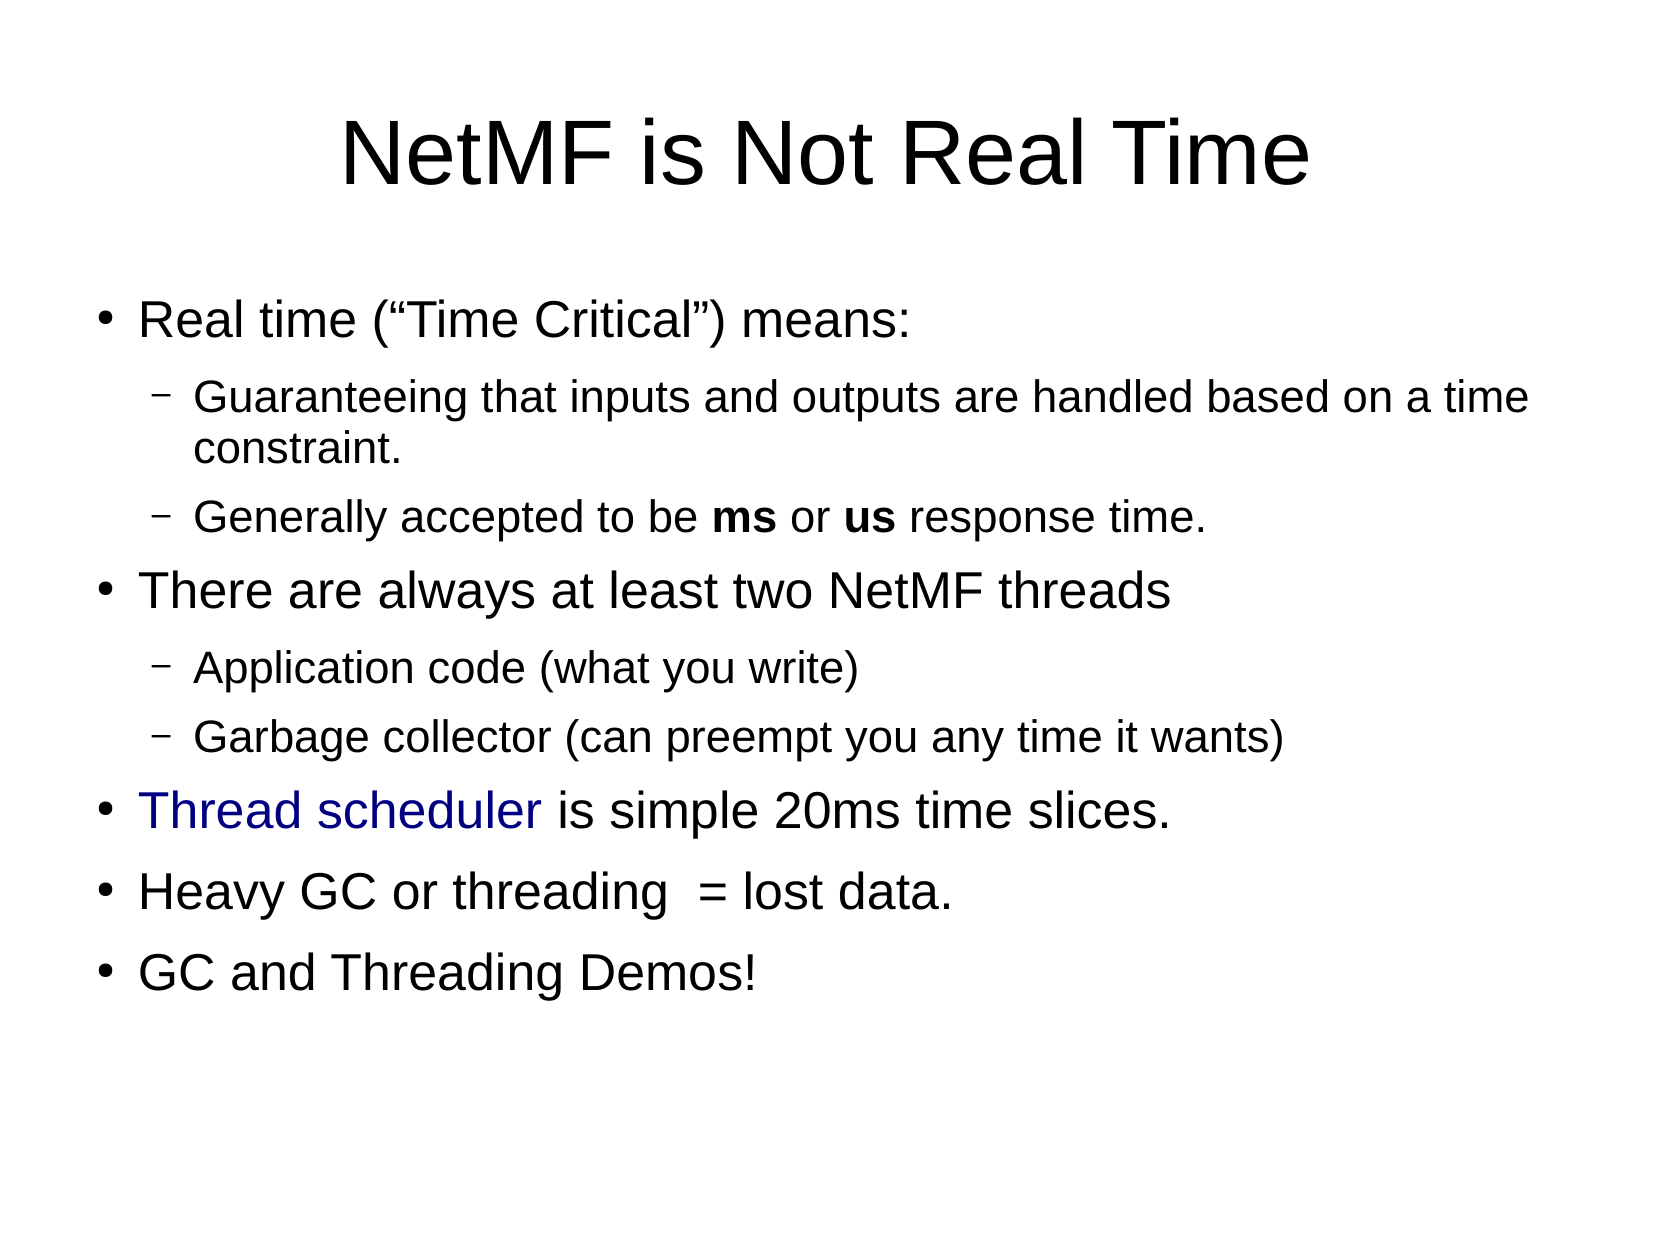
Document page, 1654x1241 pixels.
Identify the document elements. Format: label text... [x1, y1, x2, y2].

title NetMF is Not Real Time [82, 49, 1571, 257]
list Real time (“Time Critical”) means: Guaranteeing that inputs and outputs are handled based on a time constraint. Generally accepted to be ms or us response time. There are always at least two NetMF threads Application code (what you write) Garbage collector (can preempt you any time it wants) Thread scheduler is simple 20ms time slices. Heavy GC or threading = lost data. GC and Threading Demos! [82, 290, 1571, 1010]
